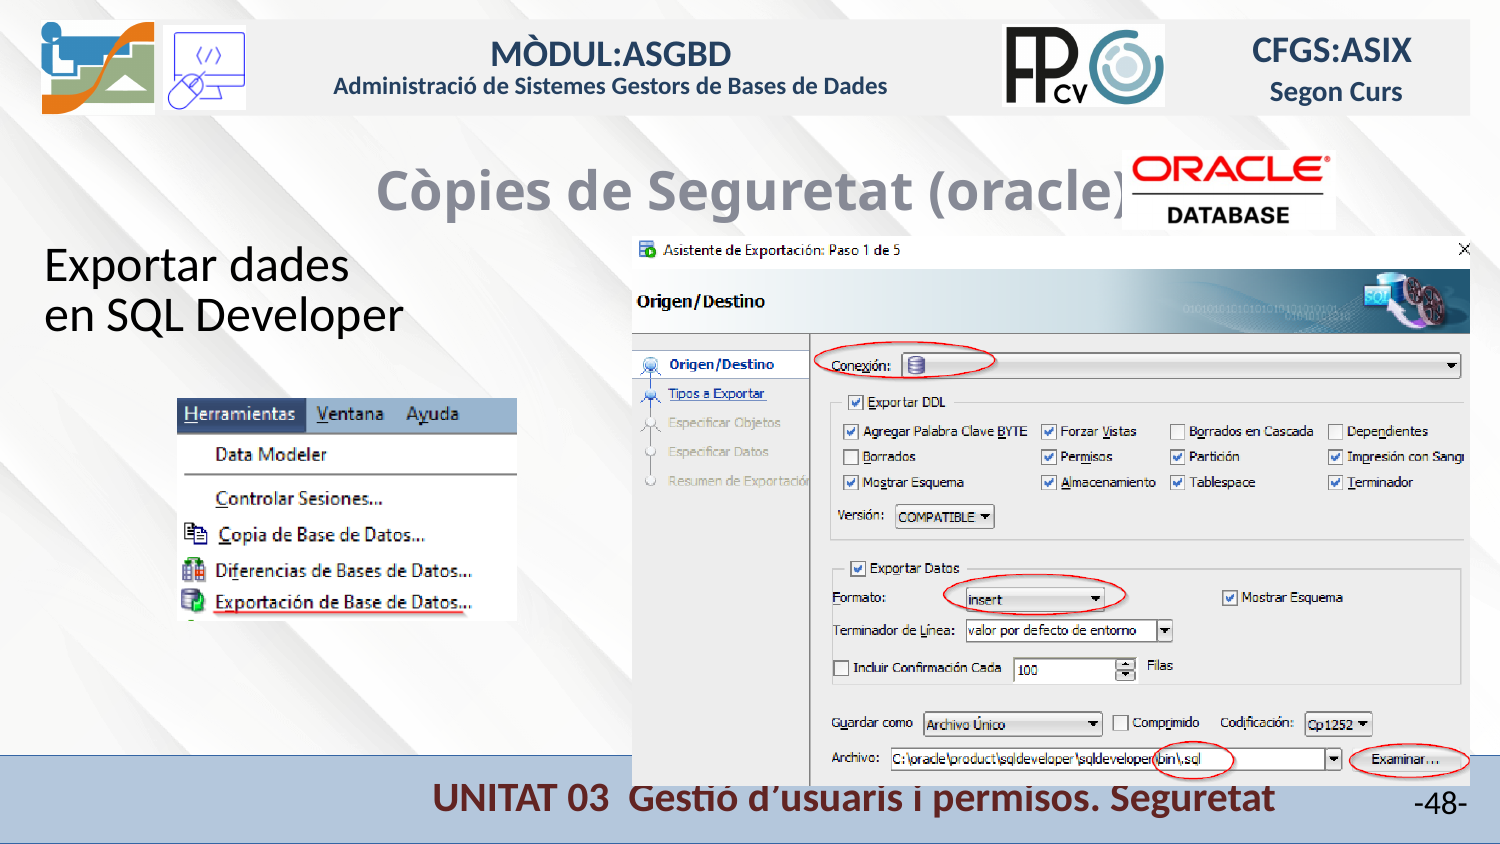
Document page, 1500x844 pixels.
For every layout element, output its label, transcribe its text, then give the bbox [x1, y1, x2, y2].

title Còpies de Seguretat (oracle) [350, 156, 1122, 228]
picture [0, 0, 1500, 787]
text_box Exportar dades en SQL Developer [29, 236, 632, 355]
